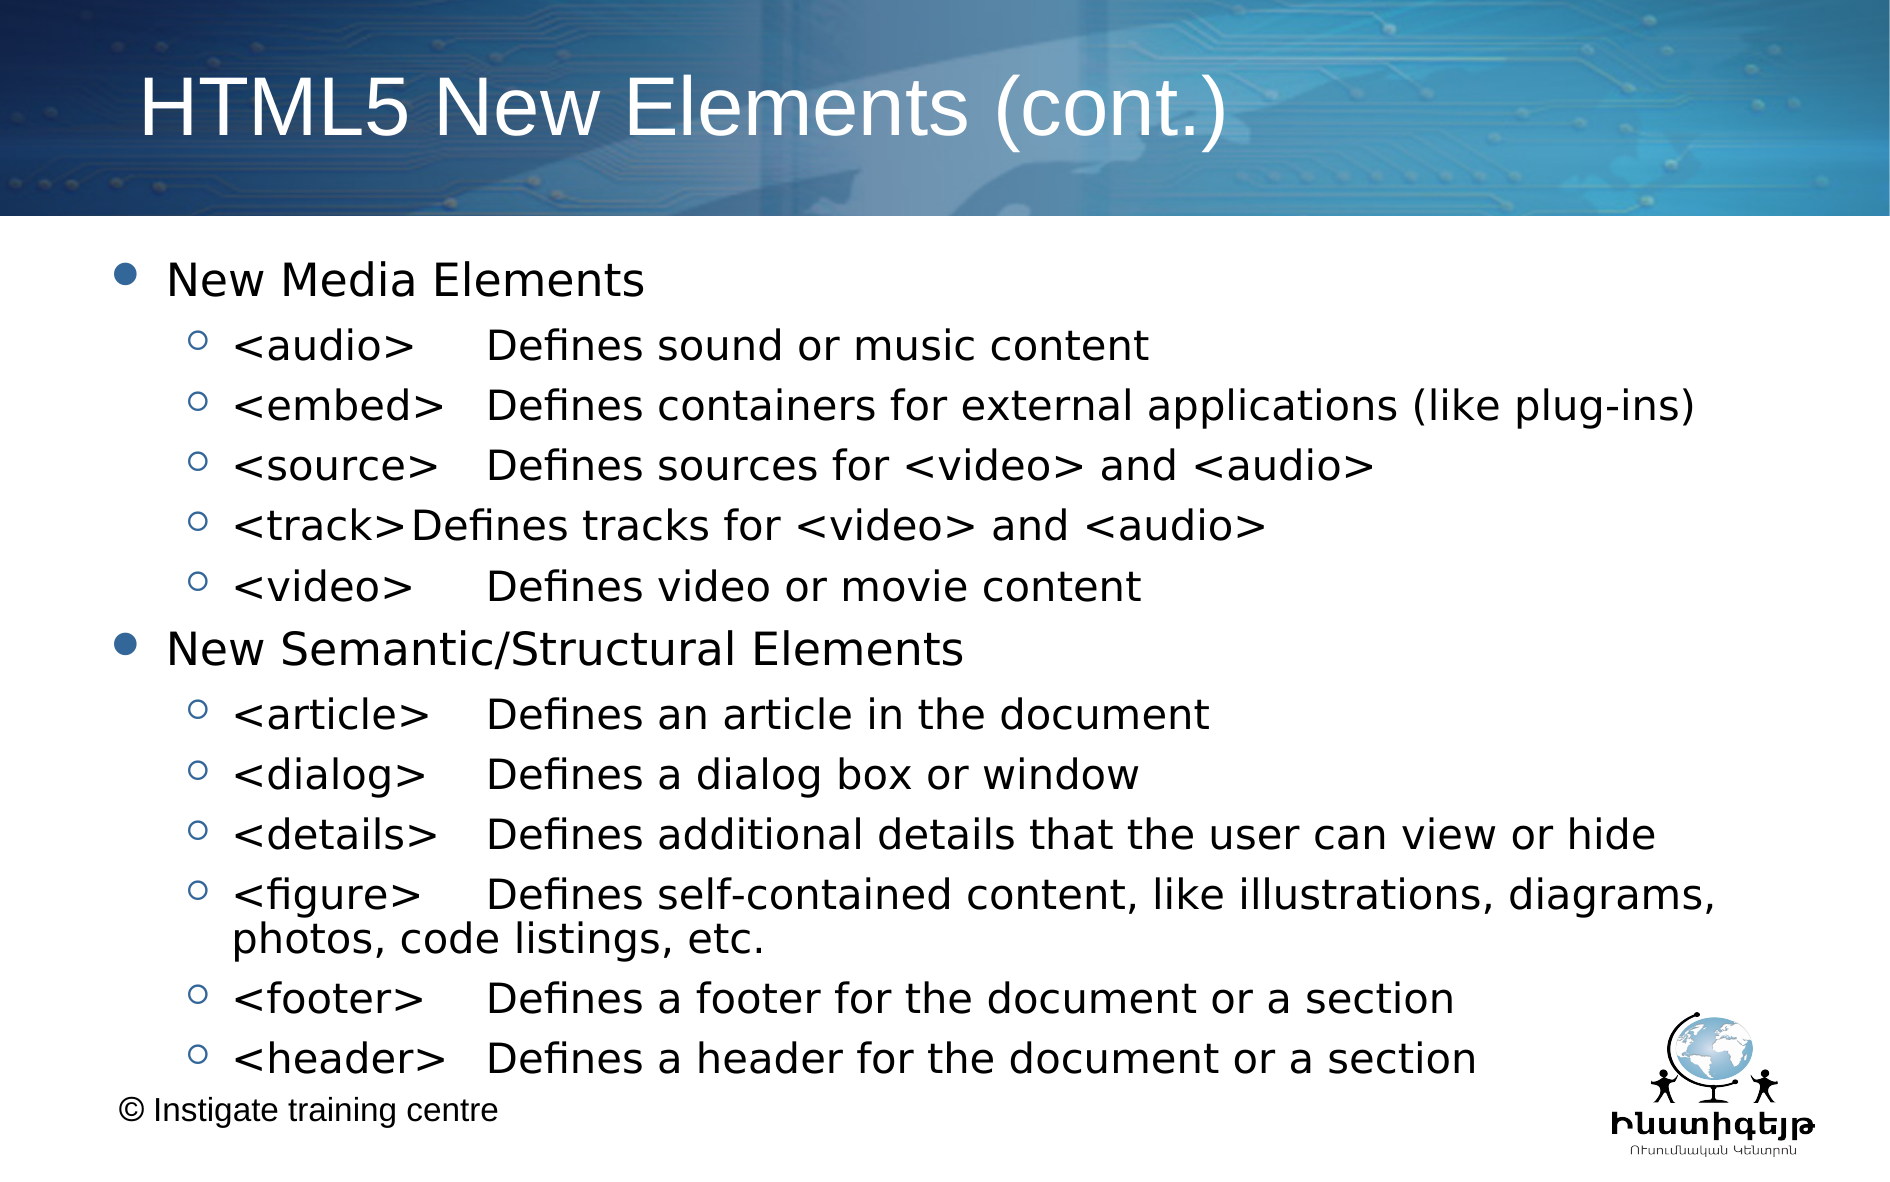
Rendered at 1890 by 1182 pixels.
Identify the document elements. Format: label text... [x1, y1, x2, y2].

picture [1612, 1012, 1815, 1157]
picture [0, 0, 1890, 216]
list New Media Elements <audio> Defines sound or music content <embed> Defines containers for external applications (like plug-ins) <source> Defines sources for <video> and <audio> <track> Defines tracks for <video> and <audio> <video> Defines video or movie content New Semantic/Structural Elements <article> Defines an article in the document <dialog> Defines a dialog box or window <details> Defines additional details that the user can view or hide <figure> Defines self-contained content, like illustrations, diagrams, photos, code listings, etc. <footer> Defines a footer for the document or a section <header> Defines a header for the document or a section [110, 258, 1801, 285]
